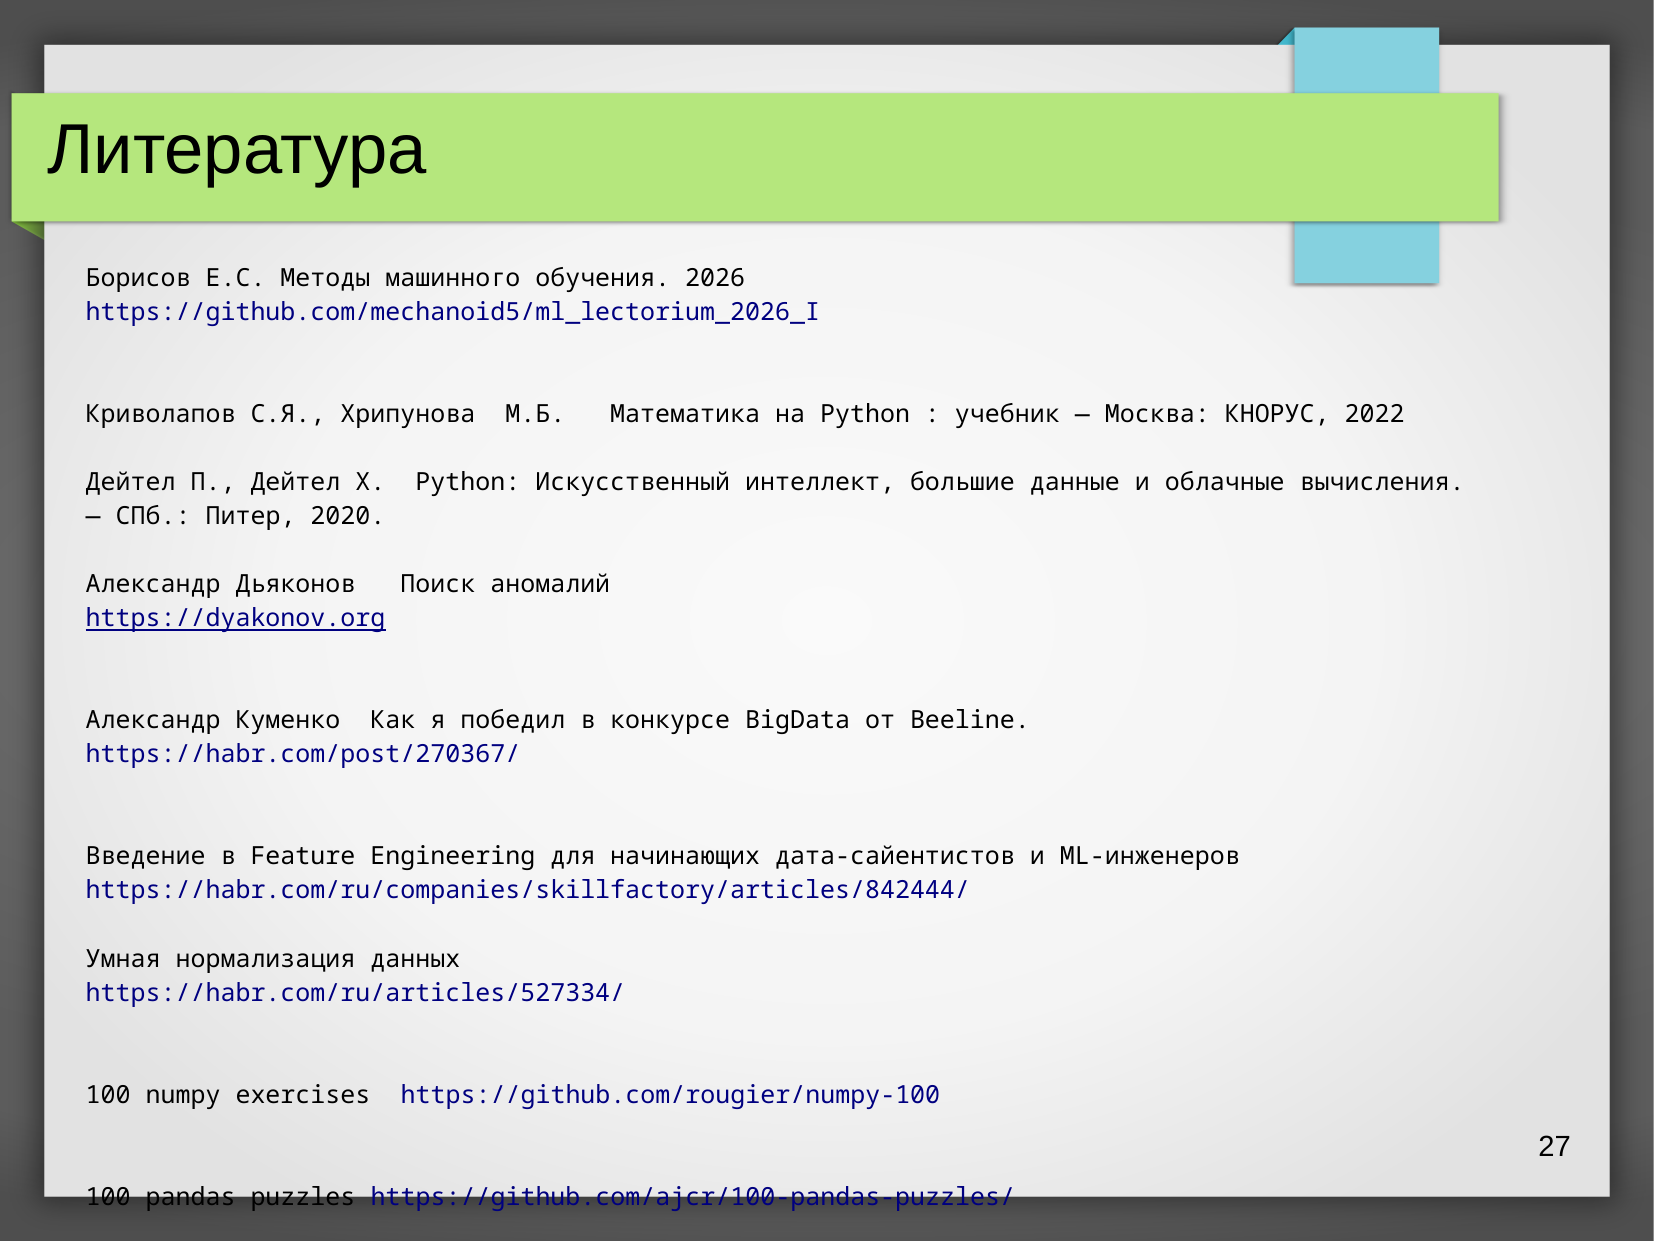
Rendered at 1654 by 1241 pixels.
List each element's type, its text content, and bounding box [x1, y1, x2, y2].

text_box Борисов Е.С. Методы машинного обучения. 2026 https://github.com/mechanoid5/ml_lectorium_2026_I Криволапов С.Я., Хрипунова М.Б. Математика на Python : учебник — Москва: КНОРУС, 2022 Дейтел П., Дейтел Х. Python: Искусственный интеллект, большие данные и облачные вычисления. — СПб.: Питер, 2020. Александр Дьяконов Поиск аномалий https://dyakonov.org Александр Куменко Как я победил в конкурсе BigData от Beeline. https://habr.com/post/270367/ Введение в Feature Engineering для начинающих дата-сайентистов и ML-инженеров https://habr.com/ru/companies/skillfactory/articles/842444/ Умная нормализация данных https://habr.com/ru/articles/527334/ 100 numpy exercises https://github.com/rougier/numpy-100 100 pandas puzzles https://github.com/ajcr/100-pandas-puzzles/ [70, 252, 1595, 1117]
picture [0, 0, 1654, 1241]
title Литература [47, 96, 1536, 201]
